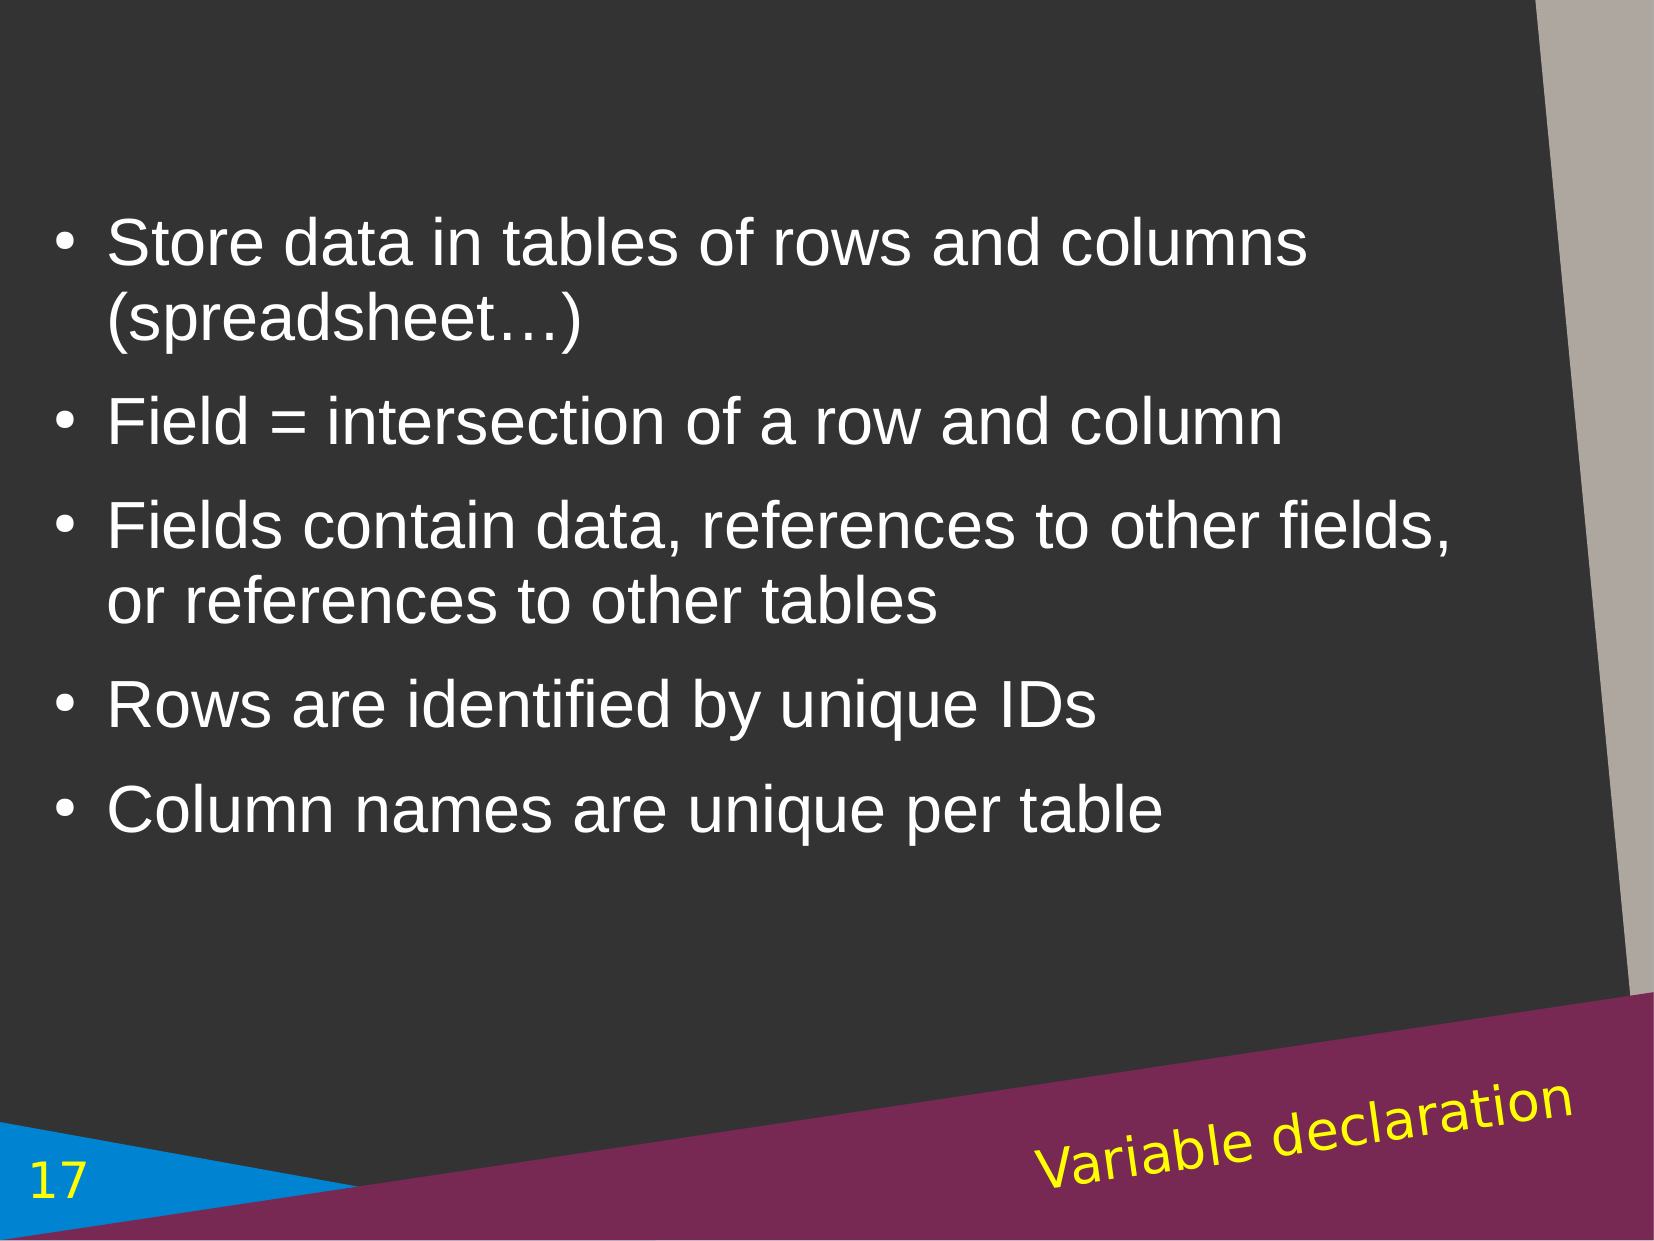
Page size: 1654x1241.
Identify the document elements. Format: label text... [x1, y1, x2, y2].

list Store data in tables of rows and columns (spreadsheet…) Field = intersection of a row and column Fields contain data, references to other fields, or references to other tables Rows are identified by unique IDs Column names are unique per table [35, 59, 1524, 993]
title Variable declaration [956, 995, 1654, 1241]
